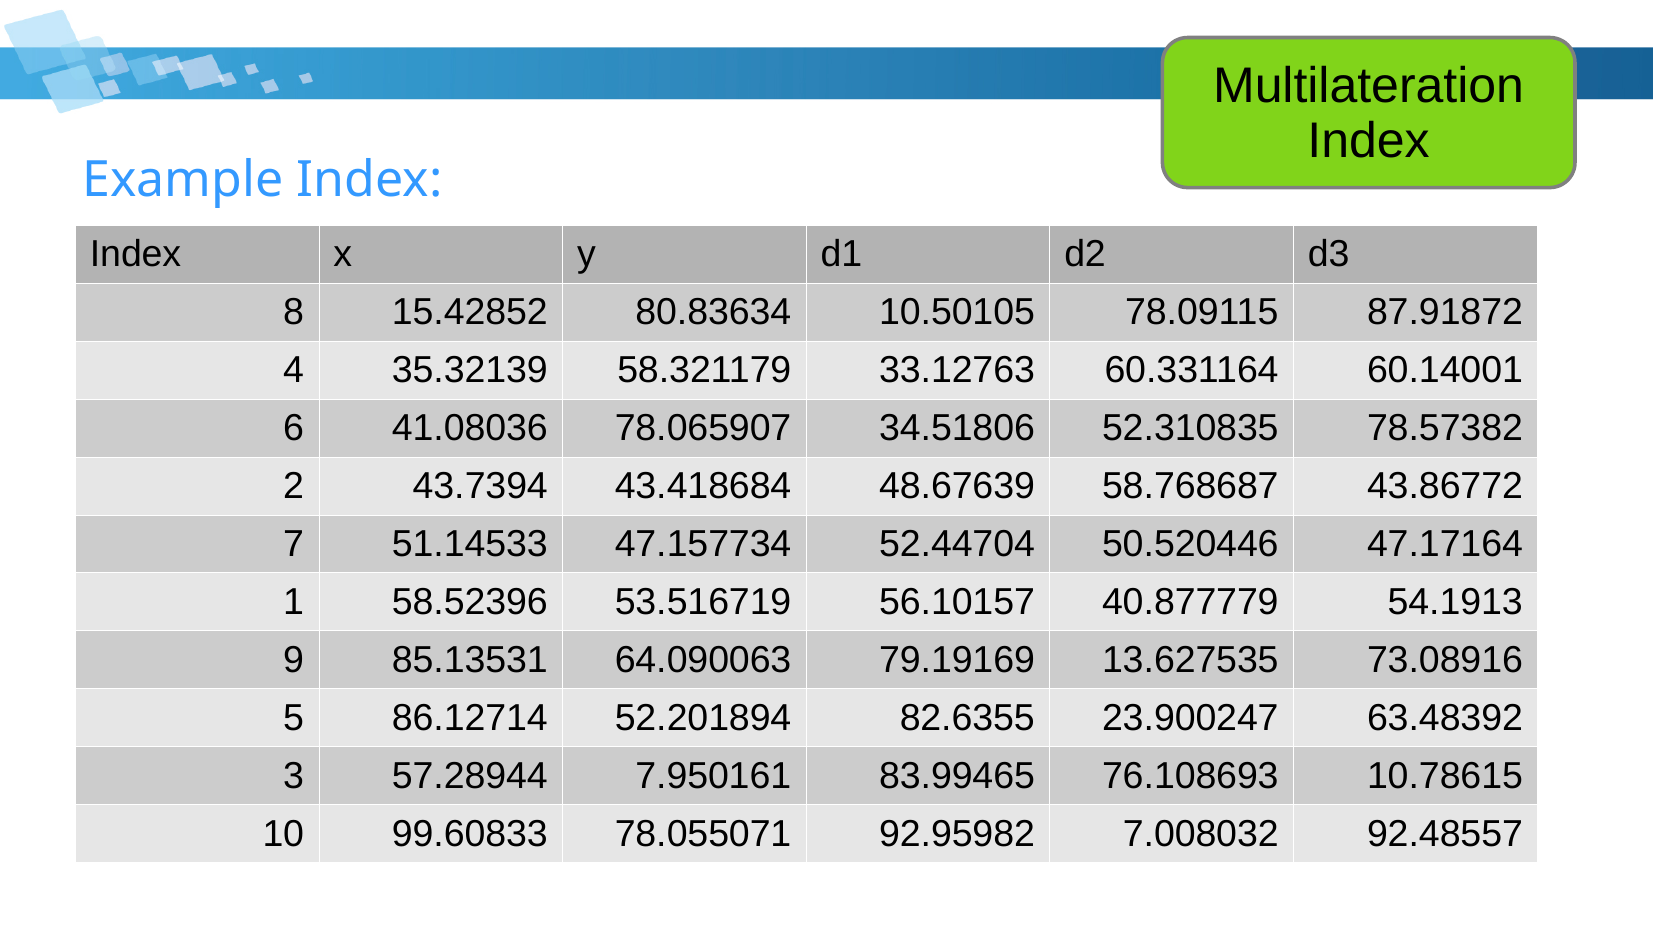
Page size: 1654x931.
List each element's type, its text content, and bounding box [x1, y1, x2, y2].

table_cell 57.28944 [320, 747, 562, 804]
table_header d2 [1050, 226, 1293, 283]
table_cell 34.51806 [807, 400, 1049, 457]
table_cell 78.055071 [563, 805, 806, 862]
table_cell 99.60833 [320, 805, 562, 862]
table_cell 7 [76, 516, 319, 572]
table_cell 43.86772 [1294, 458, 1537, 515]
table_cell 60.331164 [1050, 342, 1293, 399]
table_cell 52.310835 [1050, 400, 1293, 457]
table_cell 73.08916 [1294, 631, 1537, 688]
table_cell 78.065907 [563, 400, 806, 457]
table_cell 40.877779 [1050, 573, 1293, 630]
table_cell 52.44704 [807, 516, 1049, 572]
table_cell 87.91872 [1294, 284, 1537, 341]
table_cell 23.900247 [1050, 689, 1293, 746]
table_cell 60.14001 [1294, 342, 1537, 399]
table_cell 92.95982 [807, 805, 1049, 862]
table_cell 6 [76, 400, 319, 457]
table_cell 78.57382 [1294, 400, 1537, 457]
table_cell 43.418684 [563, 458, 806, 515]
table_header x [320, 226, 562, 283]
table_cell 80.83634 [563, 284, 806, 341]
table_cell 7.950161 [563, 747, 806, 804]
table_cell 43.7394 [320, 458, 562, 515]
table_cell 10.50105 [807, 284, 1049, 341]
table_cell 7.008032 [1050, 805, 1293, 862]
table_cell 33.12763 [807, 342, 1049, 399]
table_cell 48.67639 [807, 458, 1049, 515]
table_cell 58.768687 [1050, 458, 1293, 515]
picture [0, 0, 1653, 929]
table_cell 4 [76, 342, 319, 399]
text_box Multilateration Index [1162, 37, 1576, 188]
table_cell 51.14533 [320, 516, 562, 572]
table_cell 50.520446 [1050, 516, 1293, 572]
table_cell 9 [76, 631, 319, 688]
title Example Index: [82, 99, 1571, 255]
table_cell 83.99465 [807, 747, 1049, 804]
table_cell 82.6355 [807, 689, 1049, 746]
table_cell 78.09115 [1050, 284, 1293, 341]
table_cell 52.201894 [563, 689, 806, 746]
table_cell 2 [76, 458, 319, 515]
table_cell 8 [76, 284, 319, 341]
table_cell 85.13531 [320, 631, 562, 688]
table_cell 3 [76, 747, 319, 804]
table_cell 63.48392 [1294, 689, 1537, 746]
table_cell 58.321179 [563, 342, 806, 399]
table_cell 64.090063 [563, 631, 806, 688]
table_cell 76.108693 [1050, 747, 1293, 804]
table_cell 79.19169 [807, 631, 1049, 688]
table_cell 58.52396 [320, 573, 562, 630]
table_cell 10.78615 [1294, 747, 1537, 804]
table_cell 54.1913 [1294, 573, 1537, 630]
table_cell 86.12714 [320, 689, 562, 746]
table_cell 92.48557 [1294, 805, 1537, 862]
table_cell 56.10157 [807, 573, 1049, 630]
table_cell 5 [76, 689, 319, 746]
table_cell 47.17164 [1294, 516, 1537, 572]
table_cell 41.08036 [320, 400, 562, 457]
table_cell 10 [76, 805, 319, 862]
table_cell 47.157734 [563, 516, 806, 572]
table_header y [563, 226, 806, 283]
table_cell 53.516719 [563, 573, 806, 630]
table_cell 1 [76, 573, 319, 630]
table_cell 15.42852 [320, 284, 562, 341]
table_header d3 [1294, 226, 1537, 283]
table_cell 35.32139 [320, 342, 562, 399]
table_header Index [76, 226, 319, 283]
table_cell 13.627535 [1050, 631, 1293, 688]
table_header d1 [807, 226, 1049, 283]
